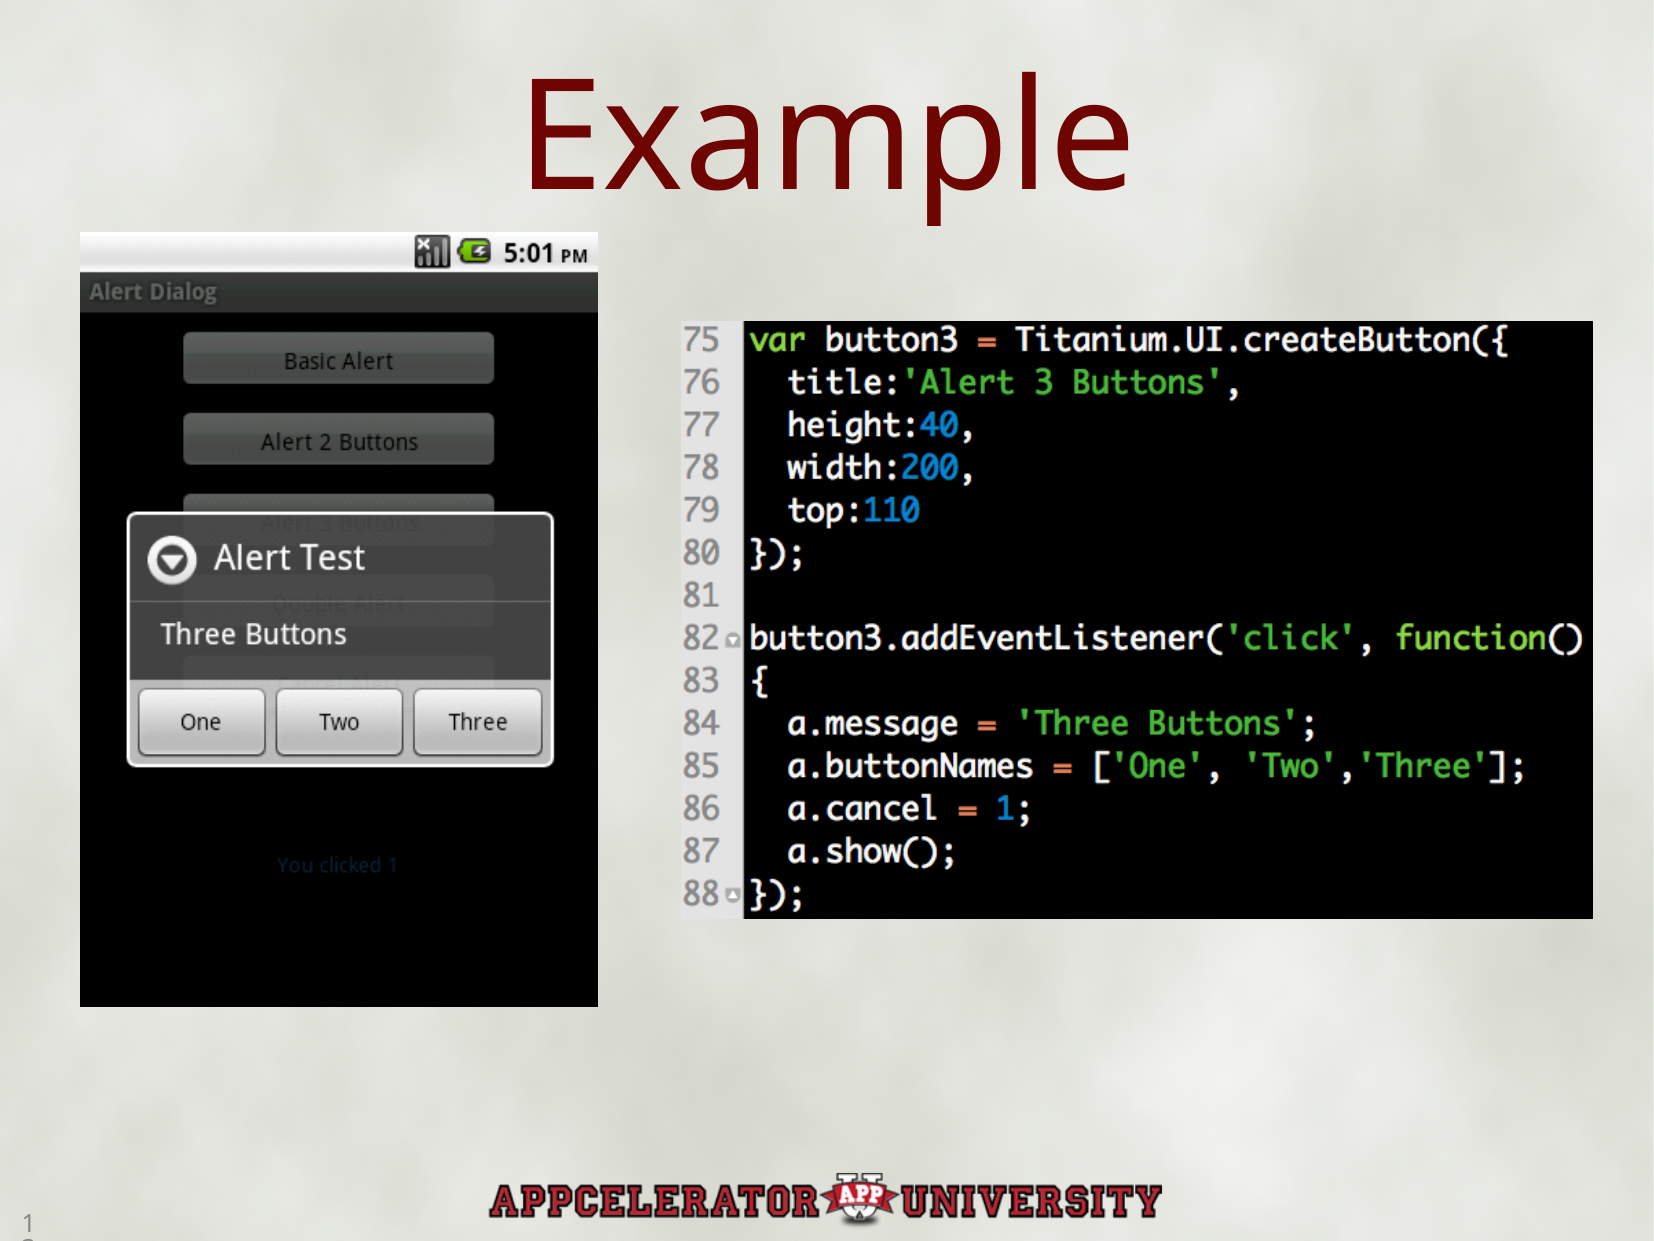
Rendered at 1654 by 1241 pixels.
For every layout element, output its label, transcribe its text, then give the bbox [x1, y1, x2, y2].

title Example [82, 29, 1572, 227]
picture [0, 0, 1654, 1241]
